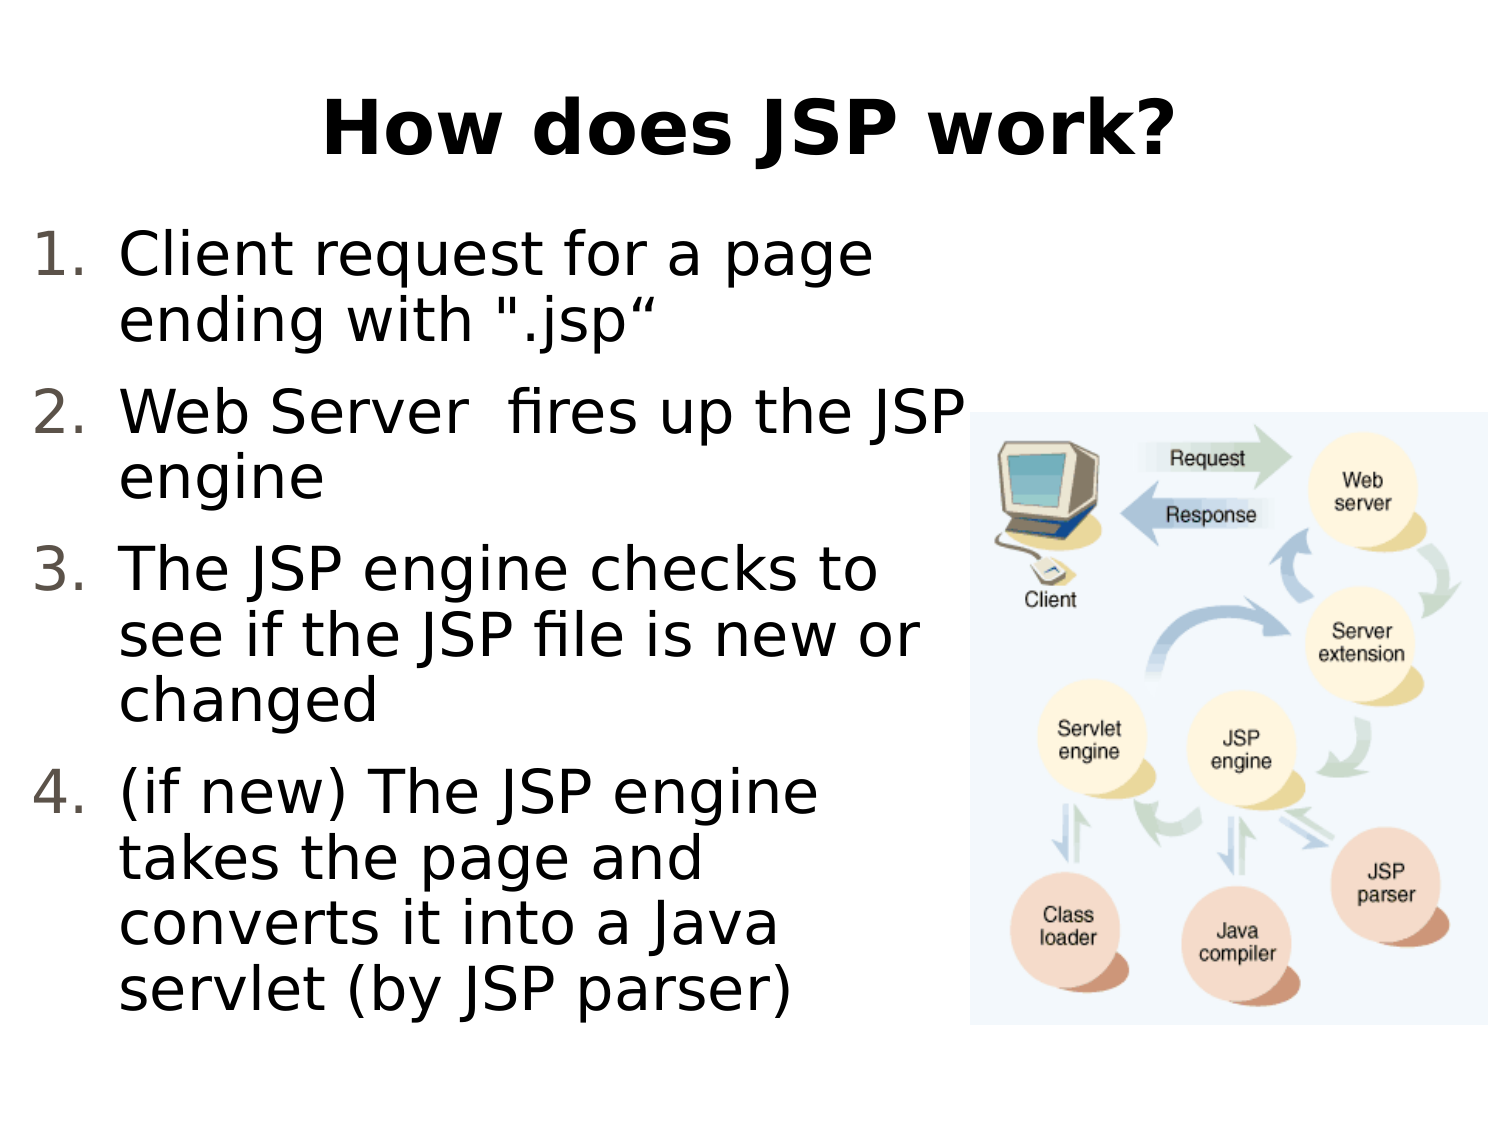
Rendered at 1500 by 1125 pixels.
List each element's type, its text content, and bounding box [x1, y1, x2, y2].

list Client request for a page ending with ".jsp“ Web Server fires up the JSP engine The JSP engine checks to see if the JSP file is new or changed (if new) The JSP engine takes the page and converts it into a Java servlet (by JSP parser) [15, 215, 993, 1087]
picture [970, 412, 1488, 1026]
title How does JSP work? [75, 44, 1425, 177]
